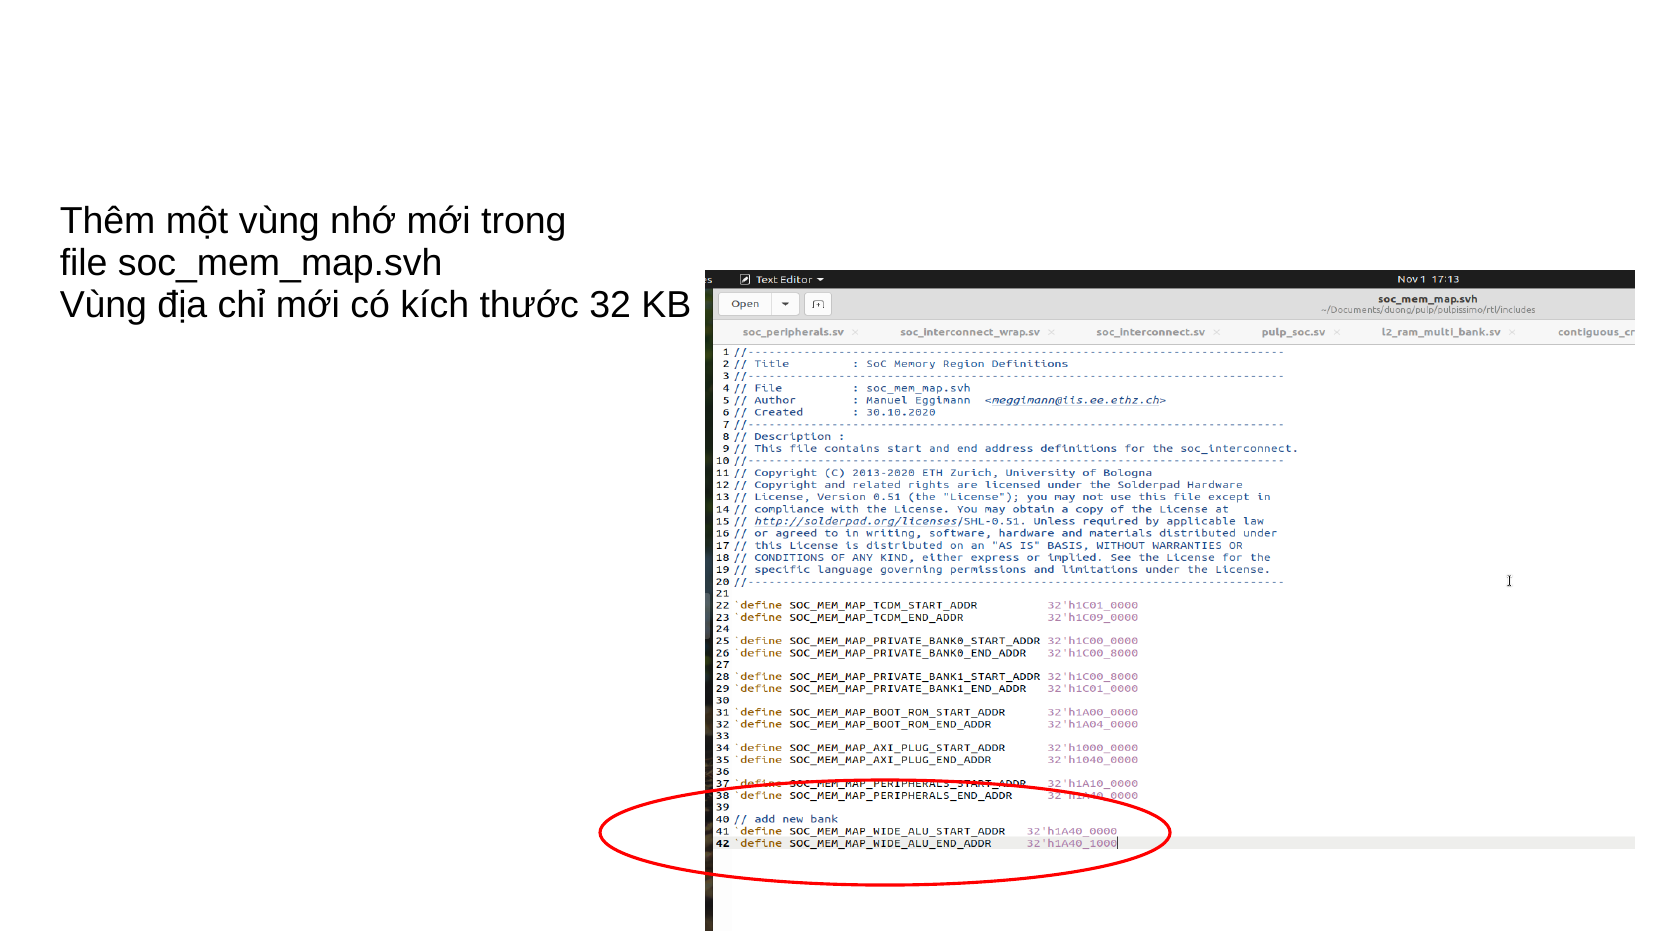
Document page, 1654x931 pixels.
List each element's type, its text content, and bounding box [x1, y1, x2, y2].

picture [705, 270, 1636, 931]
text_box Thêm một vùng nhớ mới trong file soc_mem_map.svh Vùng địa chỉ mới có kích thước 32 KB [45, 192, 707, 417]
picture [705, 782, 1168, 883]
